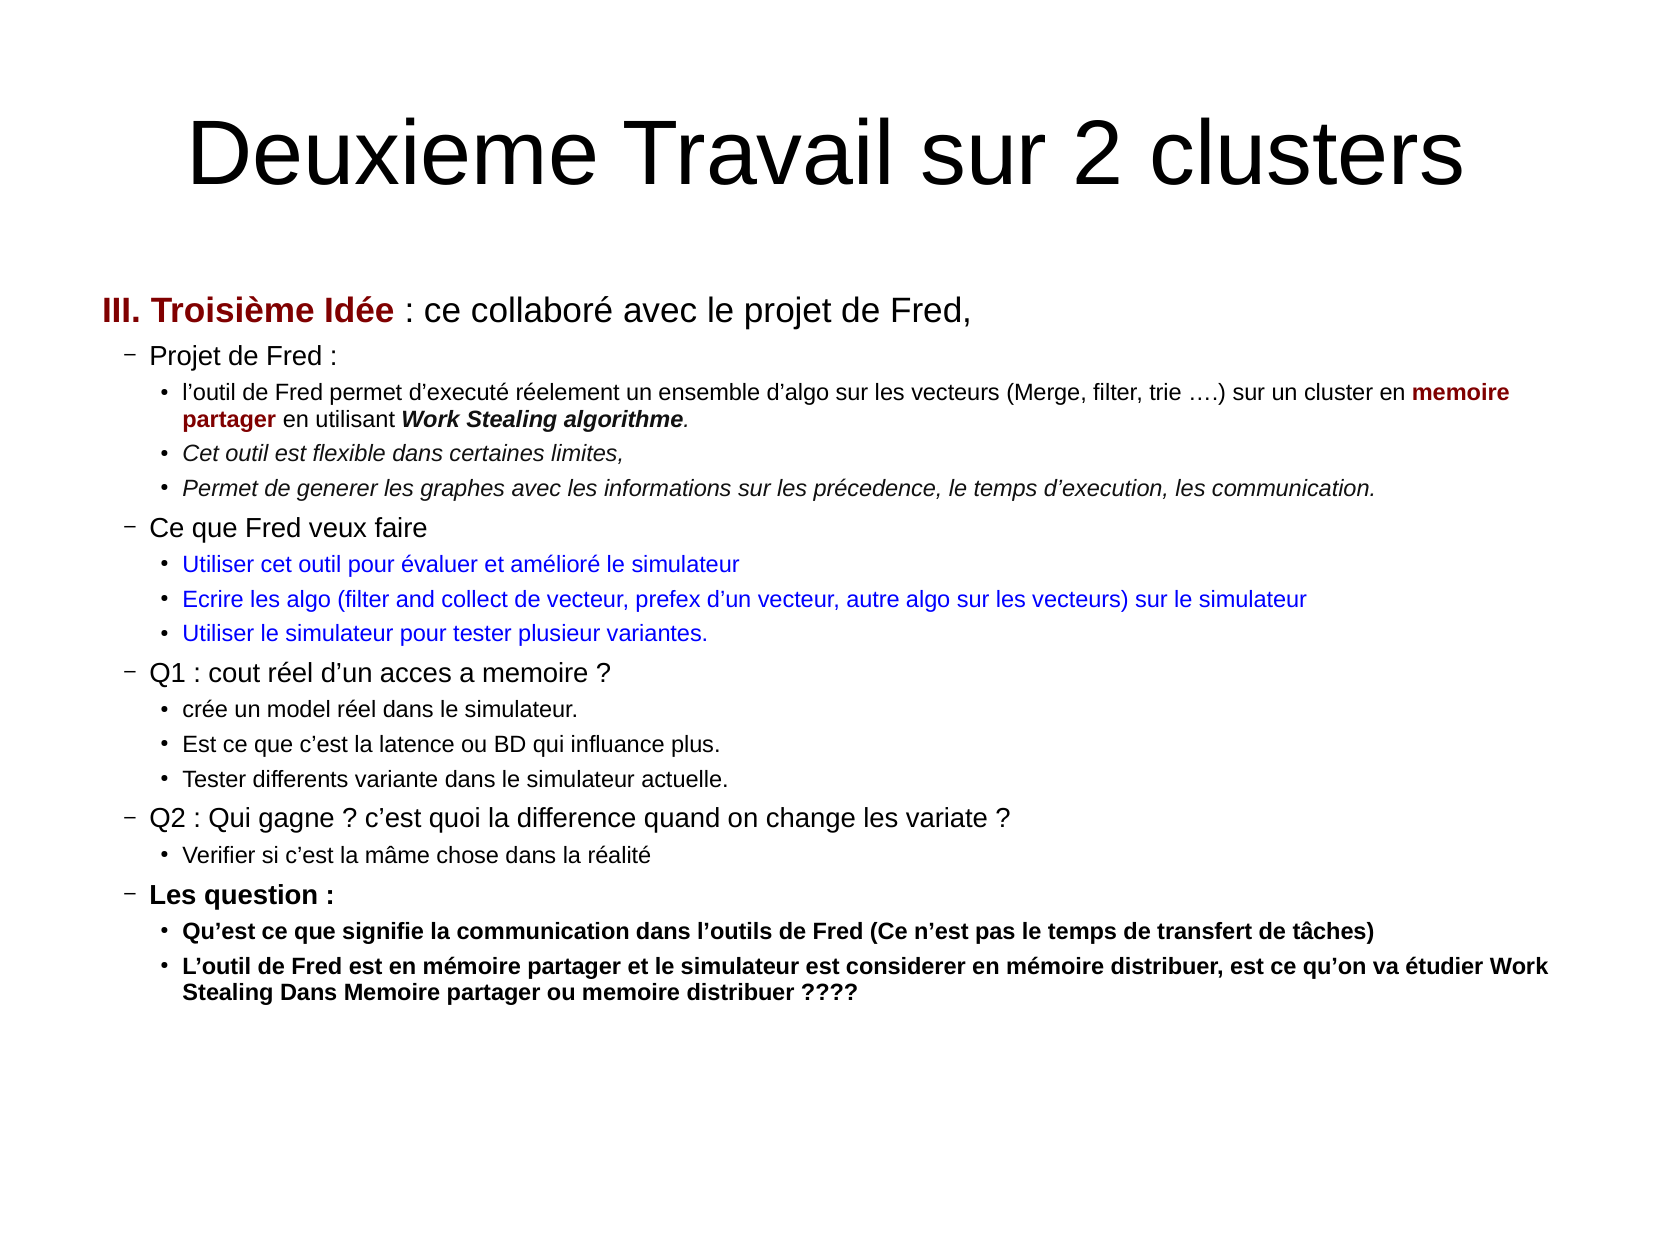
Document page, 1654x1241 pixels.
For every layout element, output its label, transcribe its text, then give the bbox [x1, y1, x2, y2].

title Deuxieme Travail sur 2 clusters [82, 49, 1571, 257]
list III. Troisième Idée : ce collaboré avec le projet de Fred, Projet de Fred : l’outil de Fred permet d’executé réelement un ensemble d’algo sur les vecteurs (Merge, filter, trie ….) sur un cluster en memoire partager en utilisant Work Stealing algorithme. Cet outil est flexible dans certaines limites, Permet de generer les graphes avec les informations sur les précedence, le temps d’execution, les communication. Ce que Fred veux faire Utiliser cet outil pour évaluer et amélioré le simulateur Ecrire les algo (filter and collect de vecteur, prefex d’un vecteur, autre algo sur les vecteurs) sur le simulateur Utiliser le simulateur pour tester plusieur variantes. Q1 : cout réel d’un acces a memoire ? crée un model réel dans le simulateur. Est ce que c’est la latence ou BD qui influance plus. Tester differents variante dans le simulateur actuelle. Q2 : Qui gagne ? c’est quoi la difference quand on change les variate ? Verifier si c’est la mâme chose dans la réalité Les question : Qu’est ce que signifie la communication dans l’outils de Fred (Ce n’est pas le temps de transfert de tâches) L’outil de Fred est en mémoire partager et le simulateur est considerer en mémoire distribuer, est ce qu’on va étudier Work Stealing Dans Memoire partager ou memoire distribuer ???? [82, 290, 1571, 1010]
